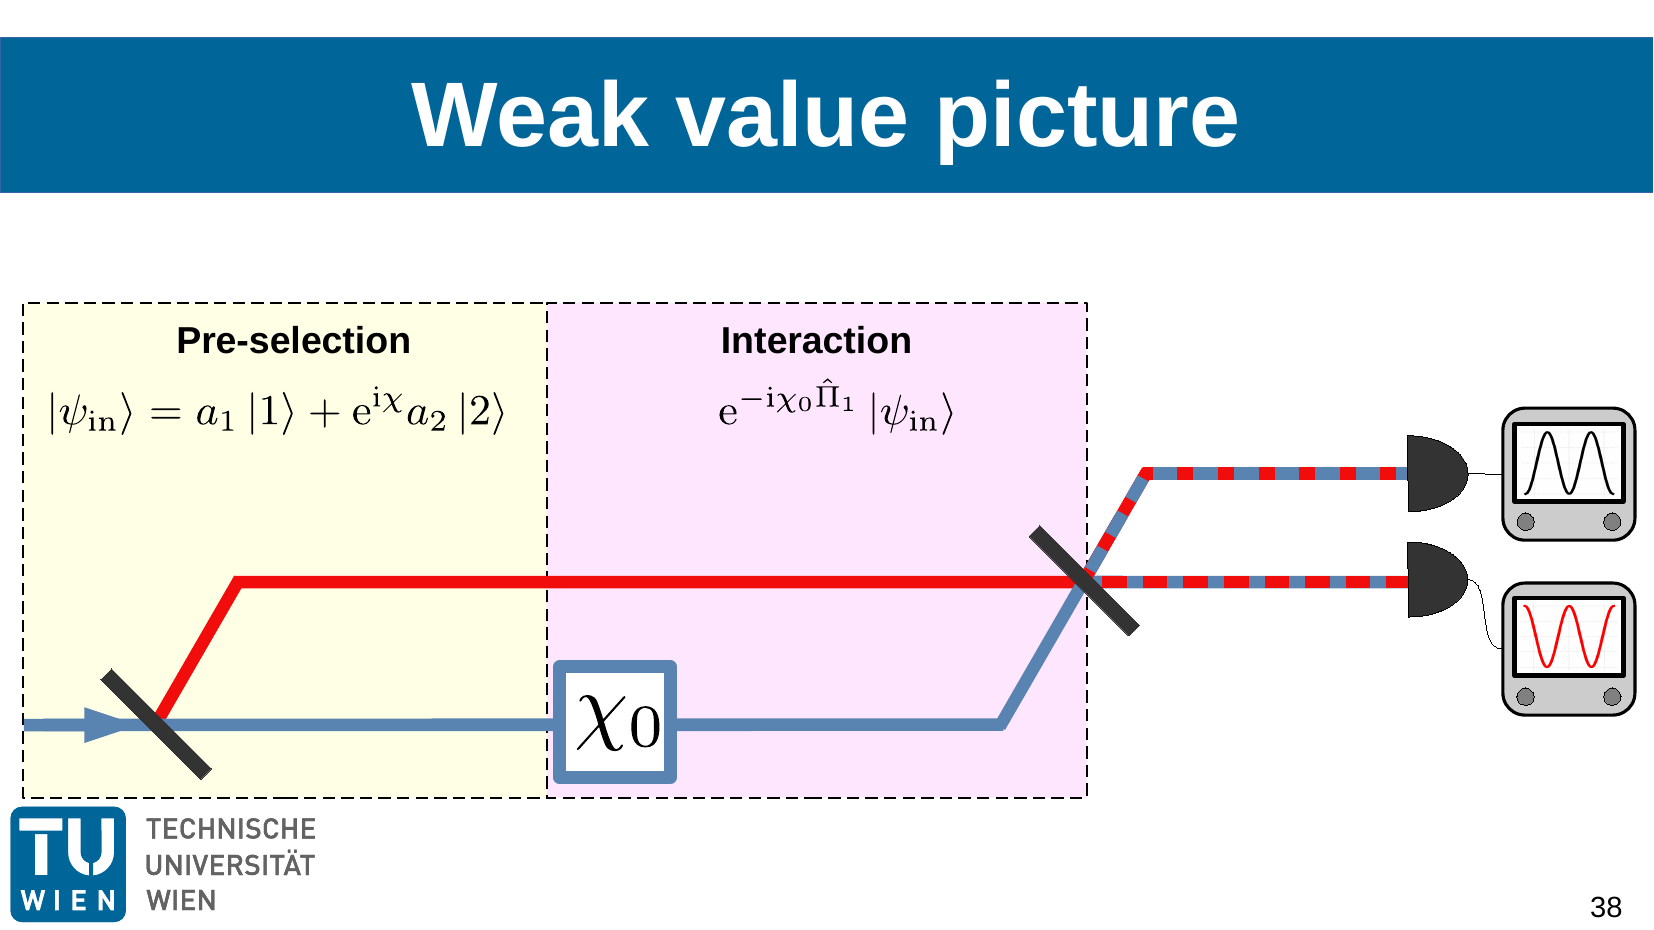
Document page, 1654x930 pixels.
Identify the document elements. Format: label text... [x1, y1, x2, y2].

text_box Pre-selection [161, 312, 427, 370]
text_box [22, 302, 1140, 798]
picture [45, 380, 511, 445]
text_box [1502, 408, 1635, 541]
text_box [1407, 435, 1469, 512]
picture [712, 377, 953, 438]
text_box [1407, 542, 1468, 618]
picture [560, 680, 668, 766]
picture [1516, 600, 1622, 674]
text_box Interaction [706, 312, 928, 370]
text_box [1502, 583, 1635, 716]
title Weak value picture [0, 37, 1653, 193]
picture [1517, 426, 1621, 500]
